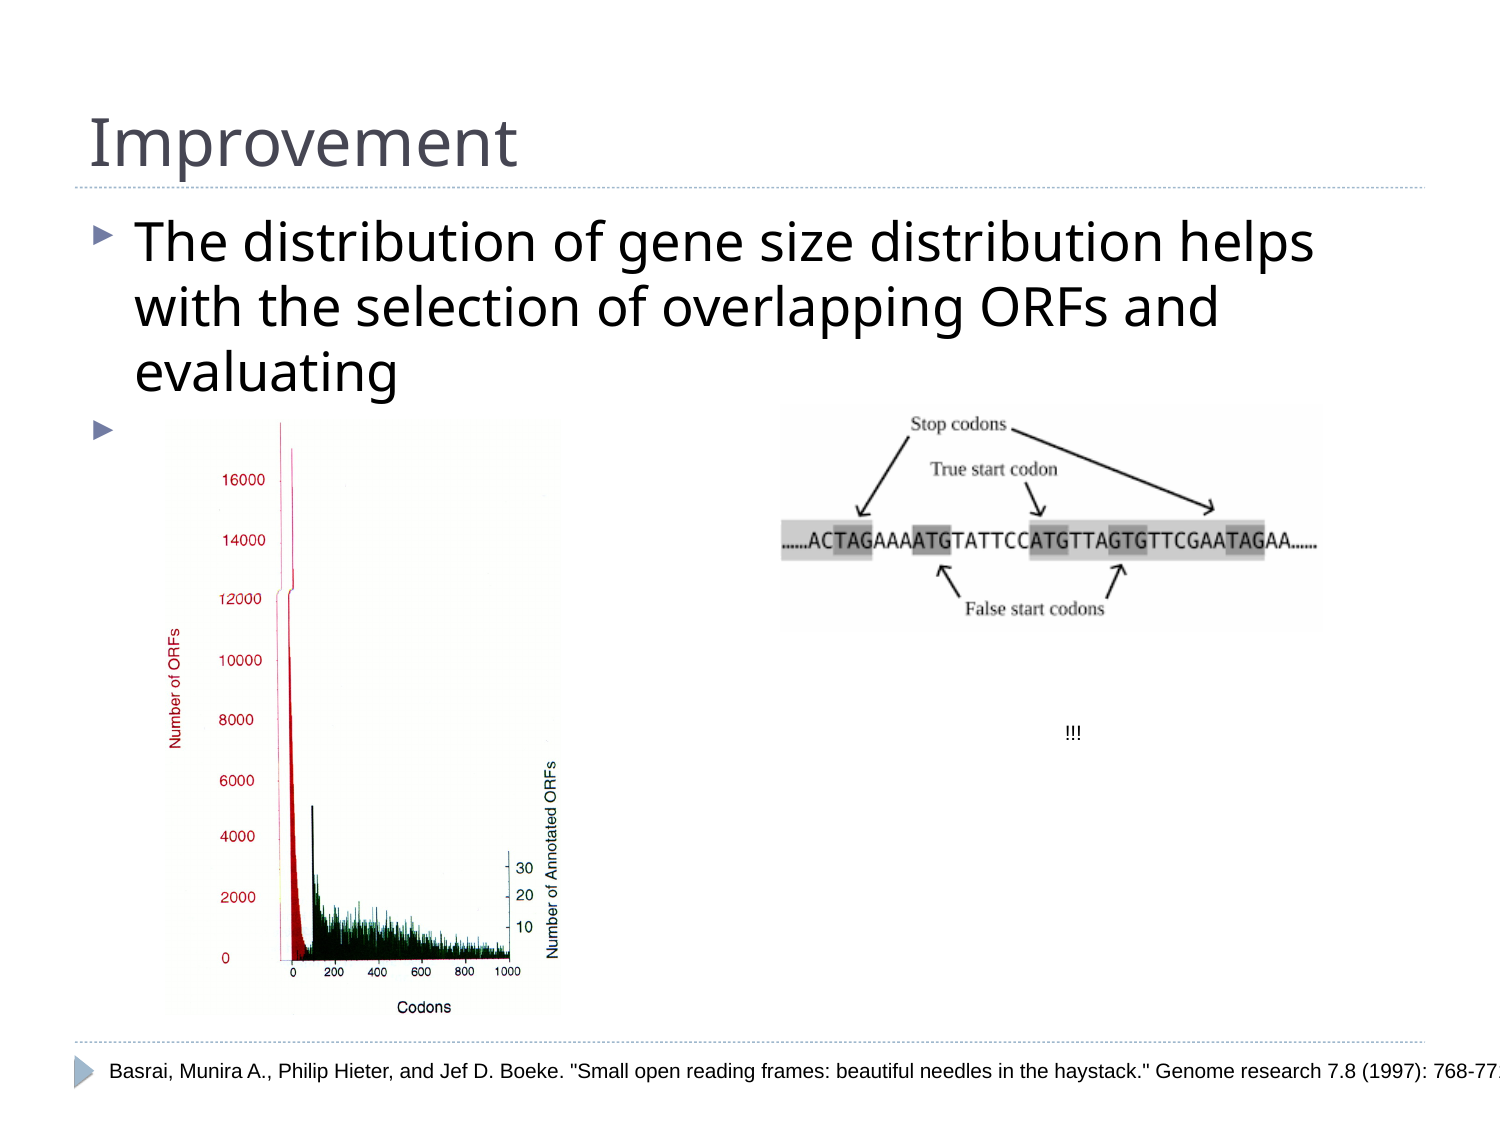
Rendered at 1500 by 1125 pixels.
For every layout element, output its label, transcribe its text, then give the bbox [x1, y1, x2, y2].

picture [780, 404, 1323, 632]
picture [165, 419, 561, 1015]
text_box Basrai, Munira A., Philip Hieter, and Jef D. Boeke. "Small open reading frames: beautiful needles in the haystack." Genome research 7.8 (1997): 768-771. [94, 1049, 1500, 1089]
text_box Improvement [75, 24, 1425, 188]
text_box The distribution of gene size distribution helps with the selection of overlapping ORFs and evaluating [75, 200, 1425, 1010]
text_box !!! [1049, 711, 1196, 750]
